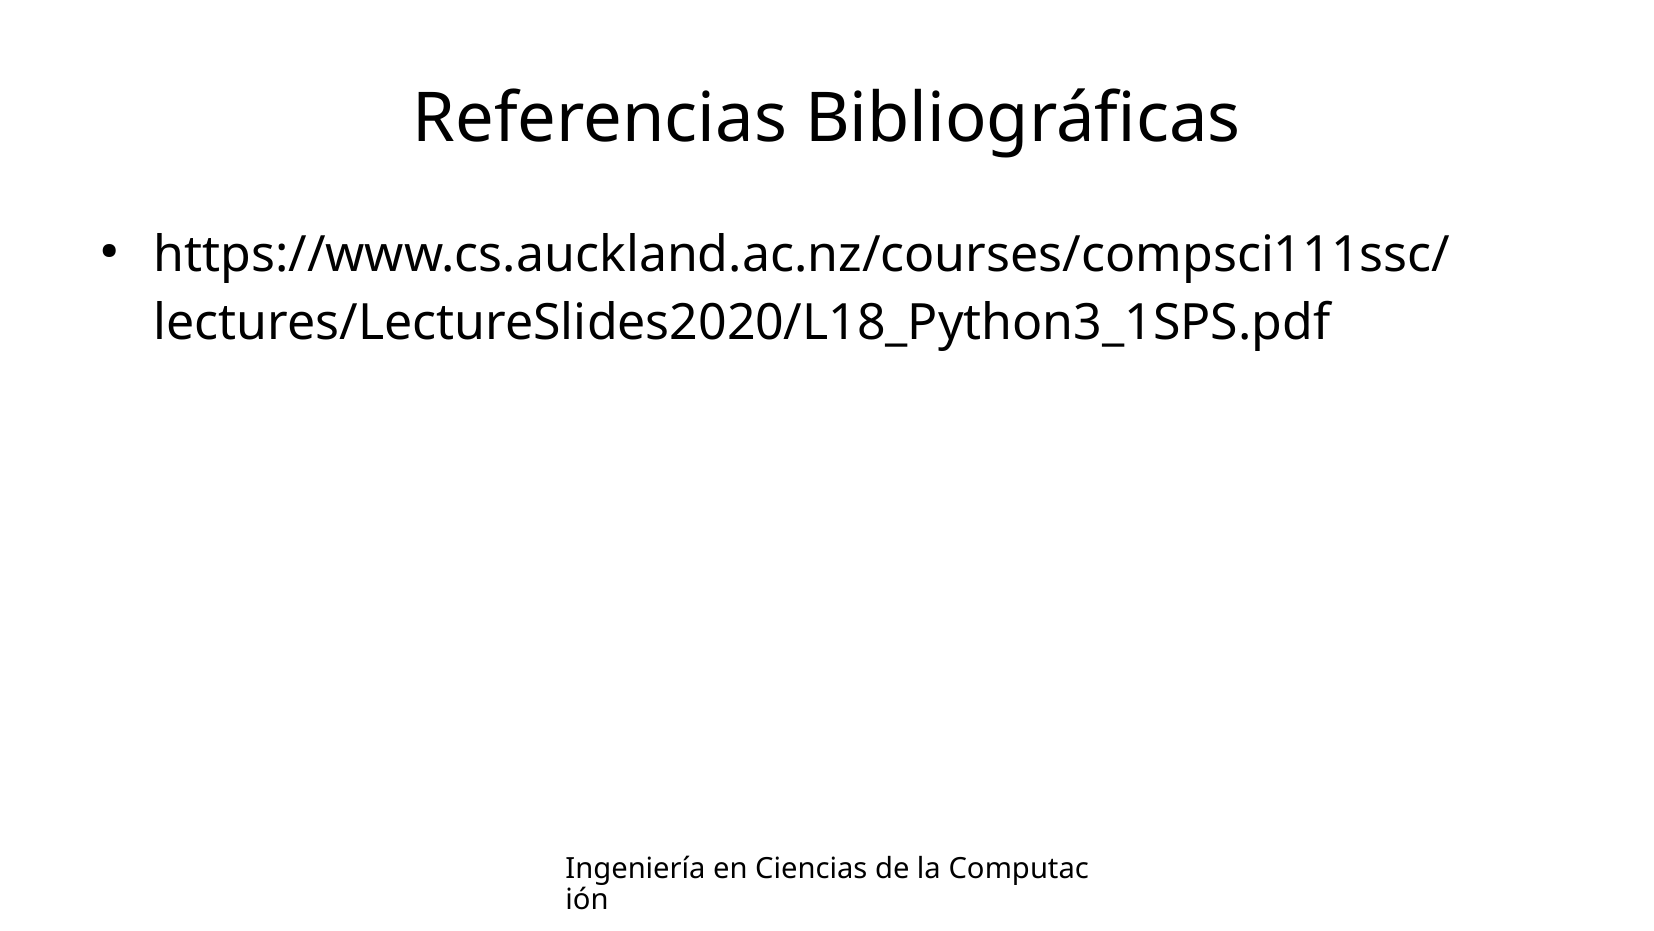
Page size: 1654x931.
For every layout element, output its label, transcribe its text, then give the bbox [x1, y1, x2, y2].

title Referencias Bibliográficas [82, 37, 1571, 193]
list https://www.cs.auckland.ac.nz/courses/compsci111ssc/lectures/LectureSlides2020/L18_Python3_1SPS.pdf [82, 217, 1571, 758]
